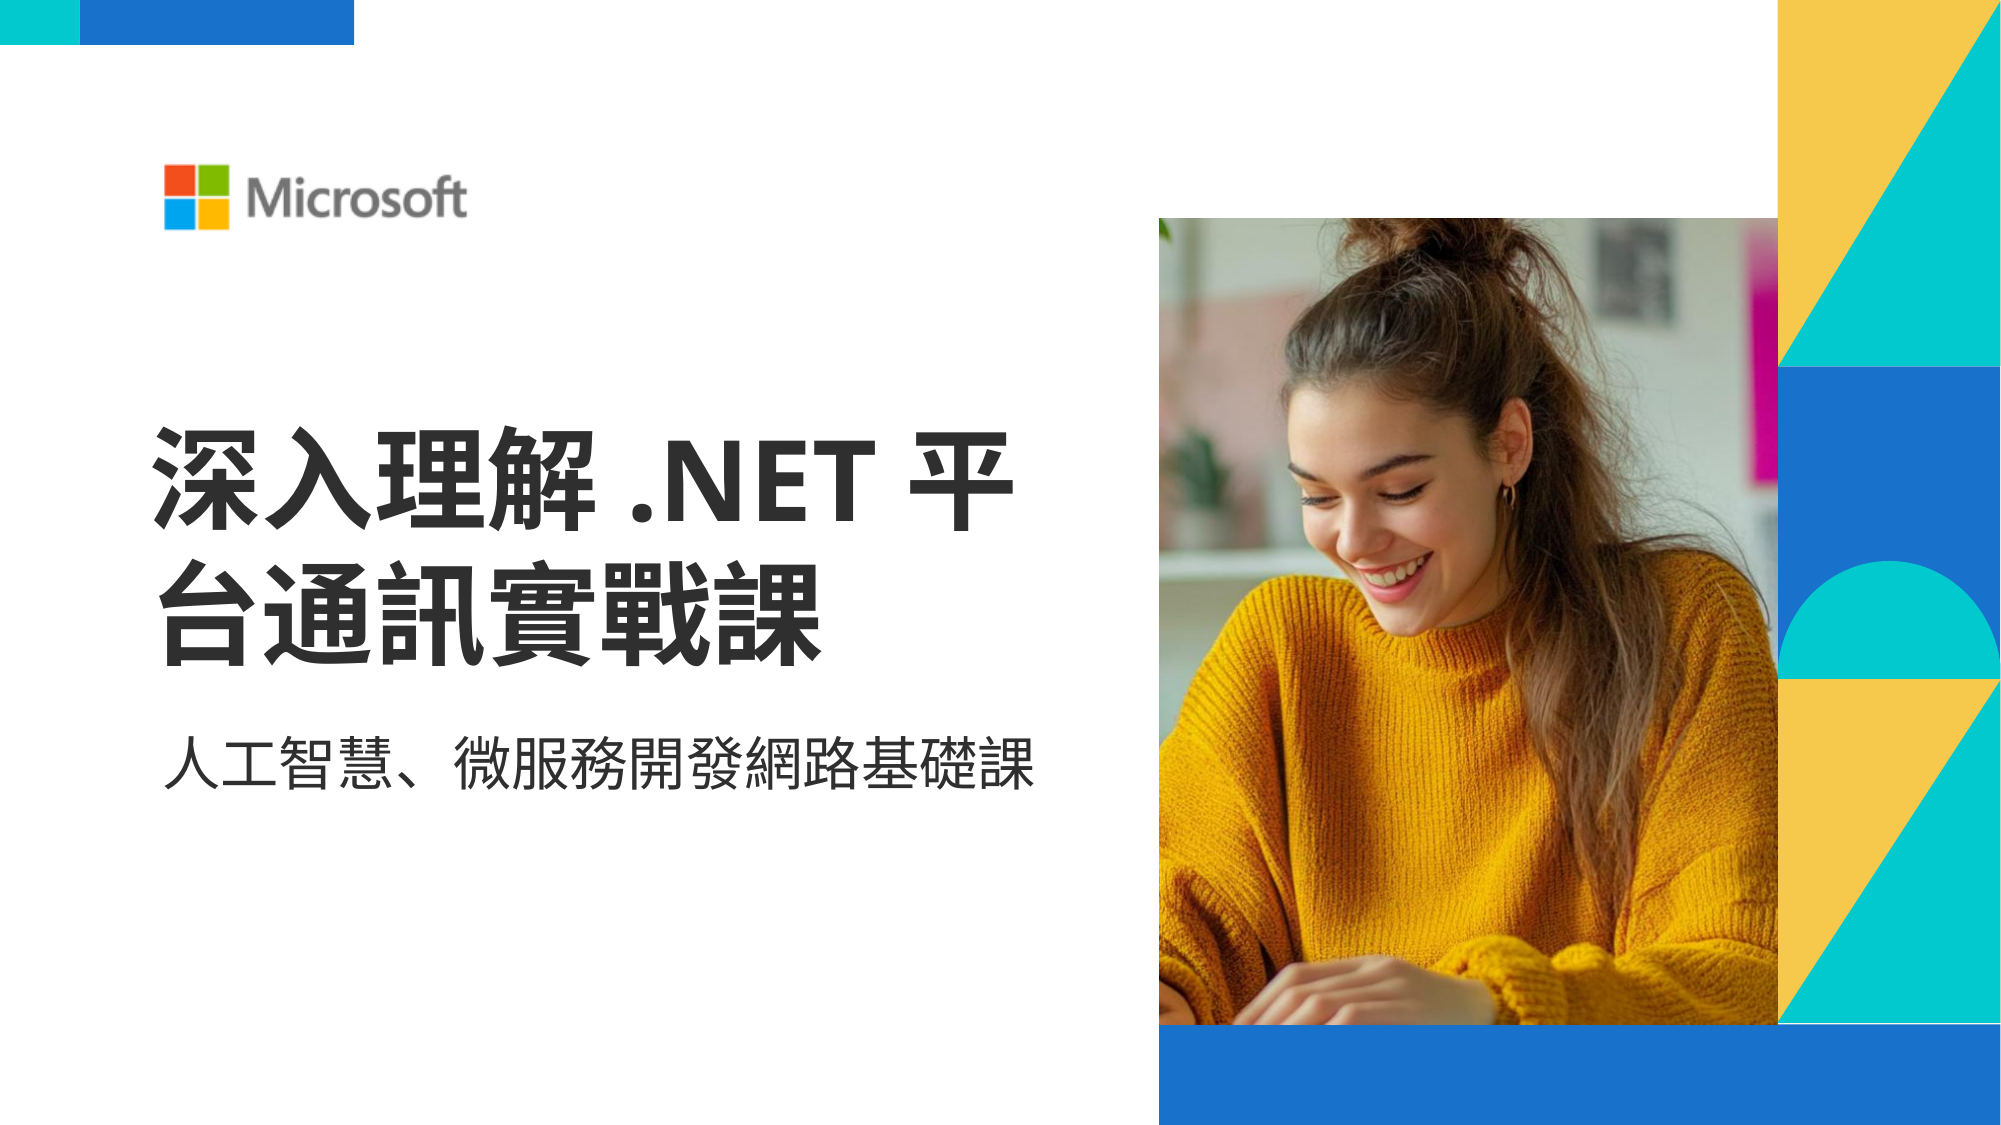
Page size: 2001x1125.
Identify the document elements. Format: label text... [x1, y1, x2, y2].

picture [1159, 218, 1778, 1025]
subtitle 人工智慧、微服務開發網路基礎課 [105, 727, 1093, 827]
picture [83, 125, 547, 273]
title 深入理解.NET平台通訊實戰課 [149, 79, 1105, 680]
